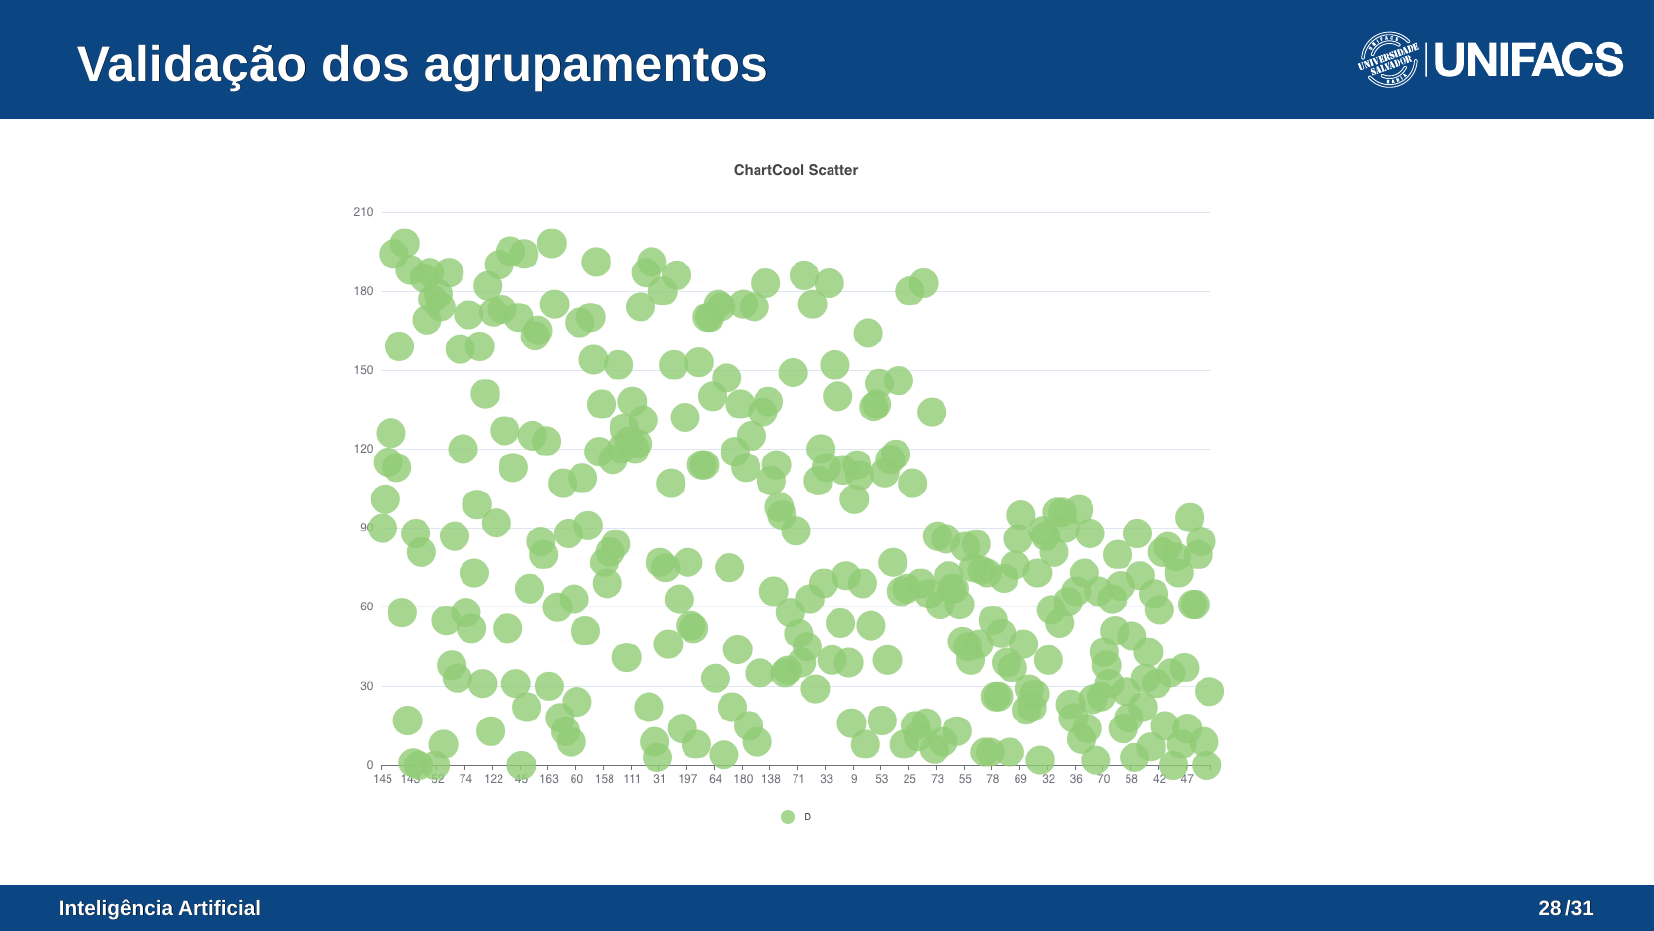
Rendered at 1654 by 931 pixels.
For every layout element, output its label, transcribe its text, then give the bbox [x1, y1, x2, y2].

text_box Validação dos agrupamentos [76, 7, 1241, 120]
picture [277, 153, 1314, 833]
